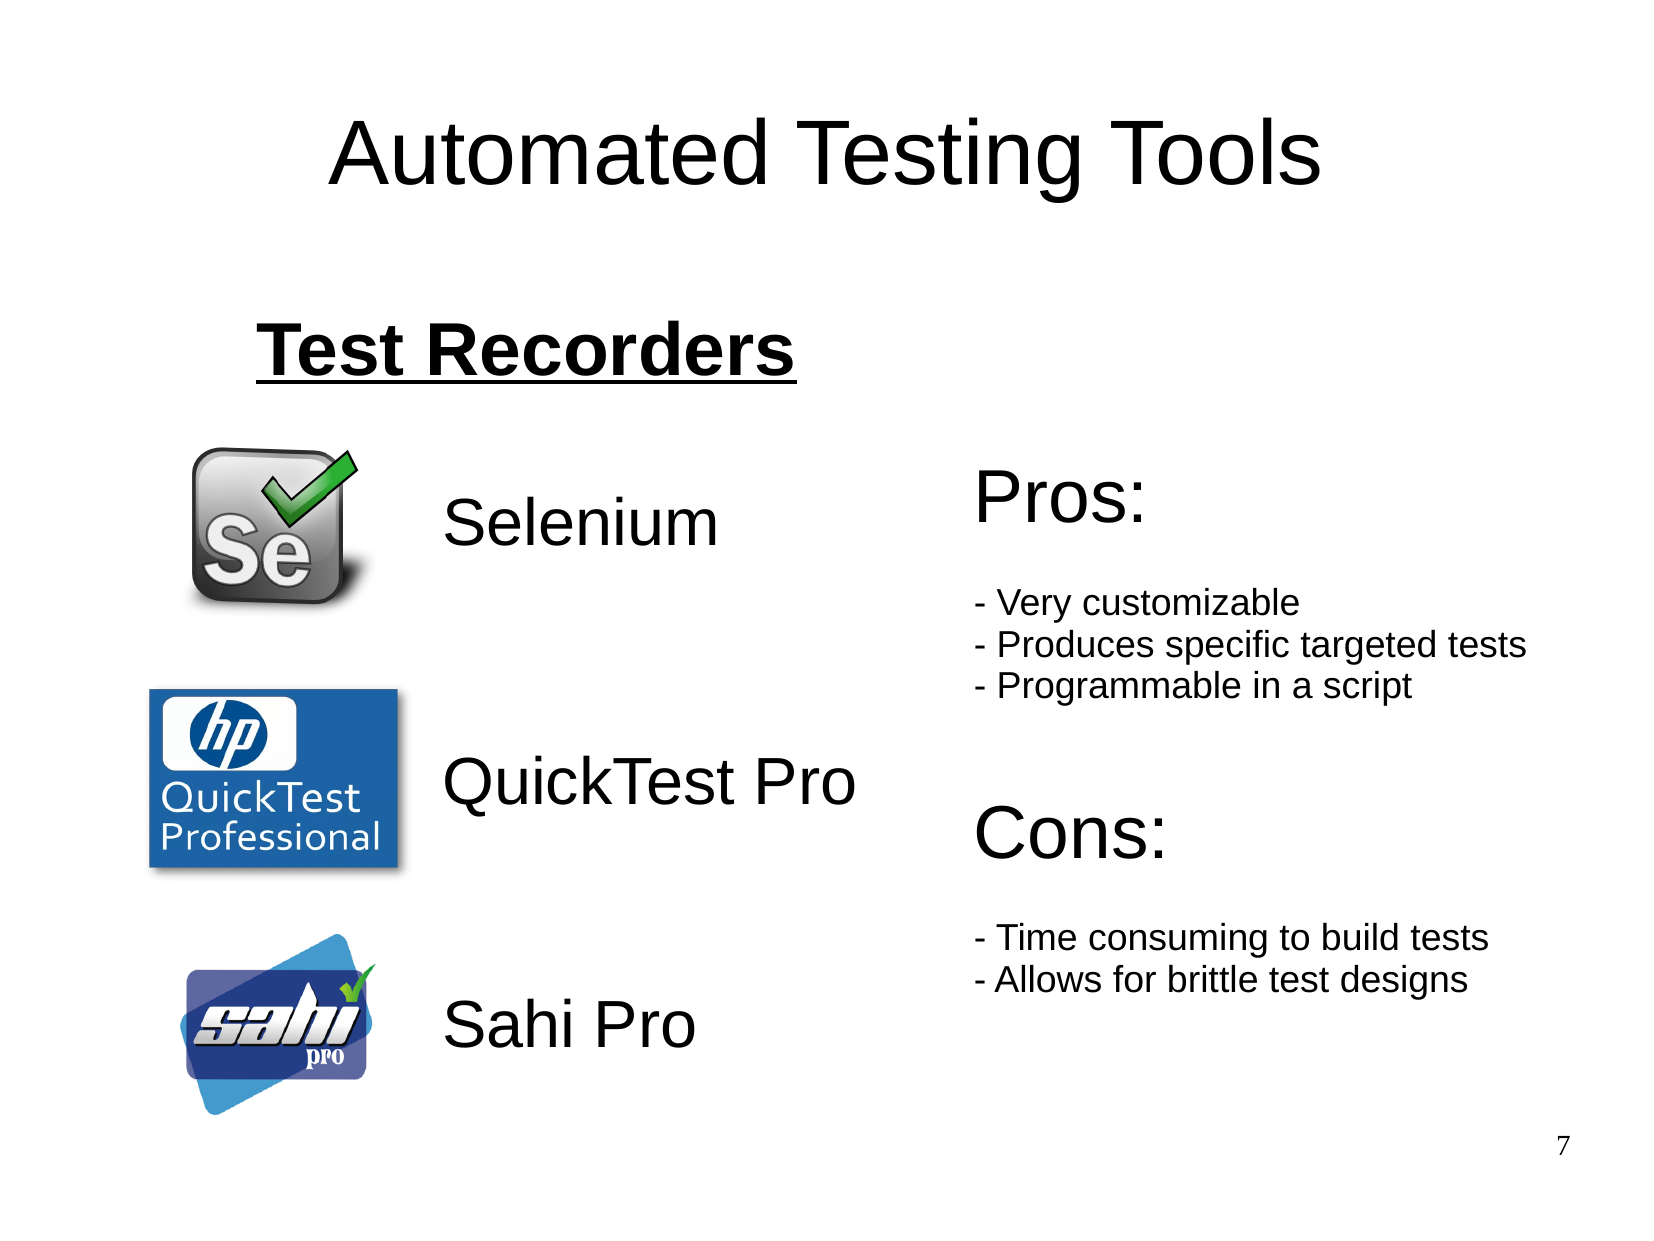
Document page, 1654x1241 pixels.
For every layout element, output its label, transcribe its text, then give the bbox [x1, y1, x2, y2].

title Automated Testing Tools [82, 49, 1571, 257]
picture [138, 680, 416, 886]
text_box Test Recorders [241, 300, 812, 399]
text_box QuickTest Pro [427, 737, 886, 827]
picture [180, 438, 376, 619]
picture [180, 934, 376, 1115]
text_box Sahi Pro [427, 979, 781, 1069]
text_box Pros: - Very customizable - Produces specific targeted tests - Programmable in a script Cons: - Time consuming to build tests - Allows for brittle test designs [959, 447, 1560, 1093]
text_box Selenium [427, 477, 781, 567]
